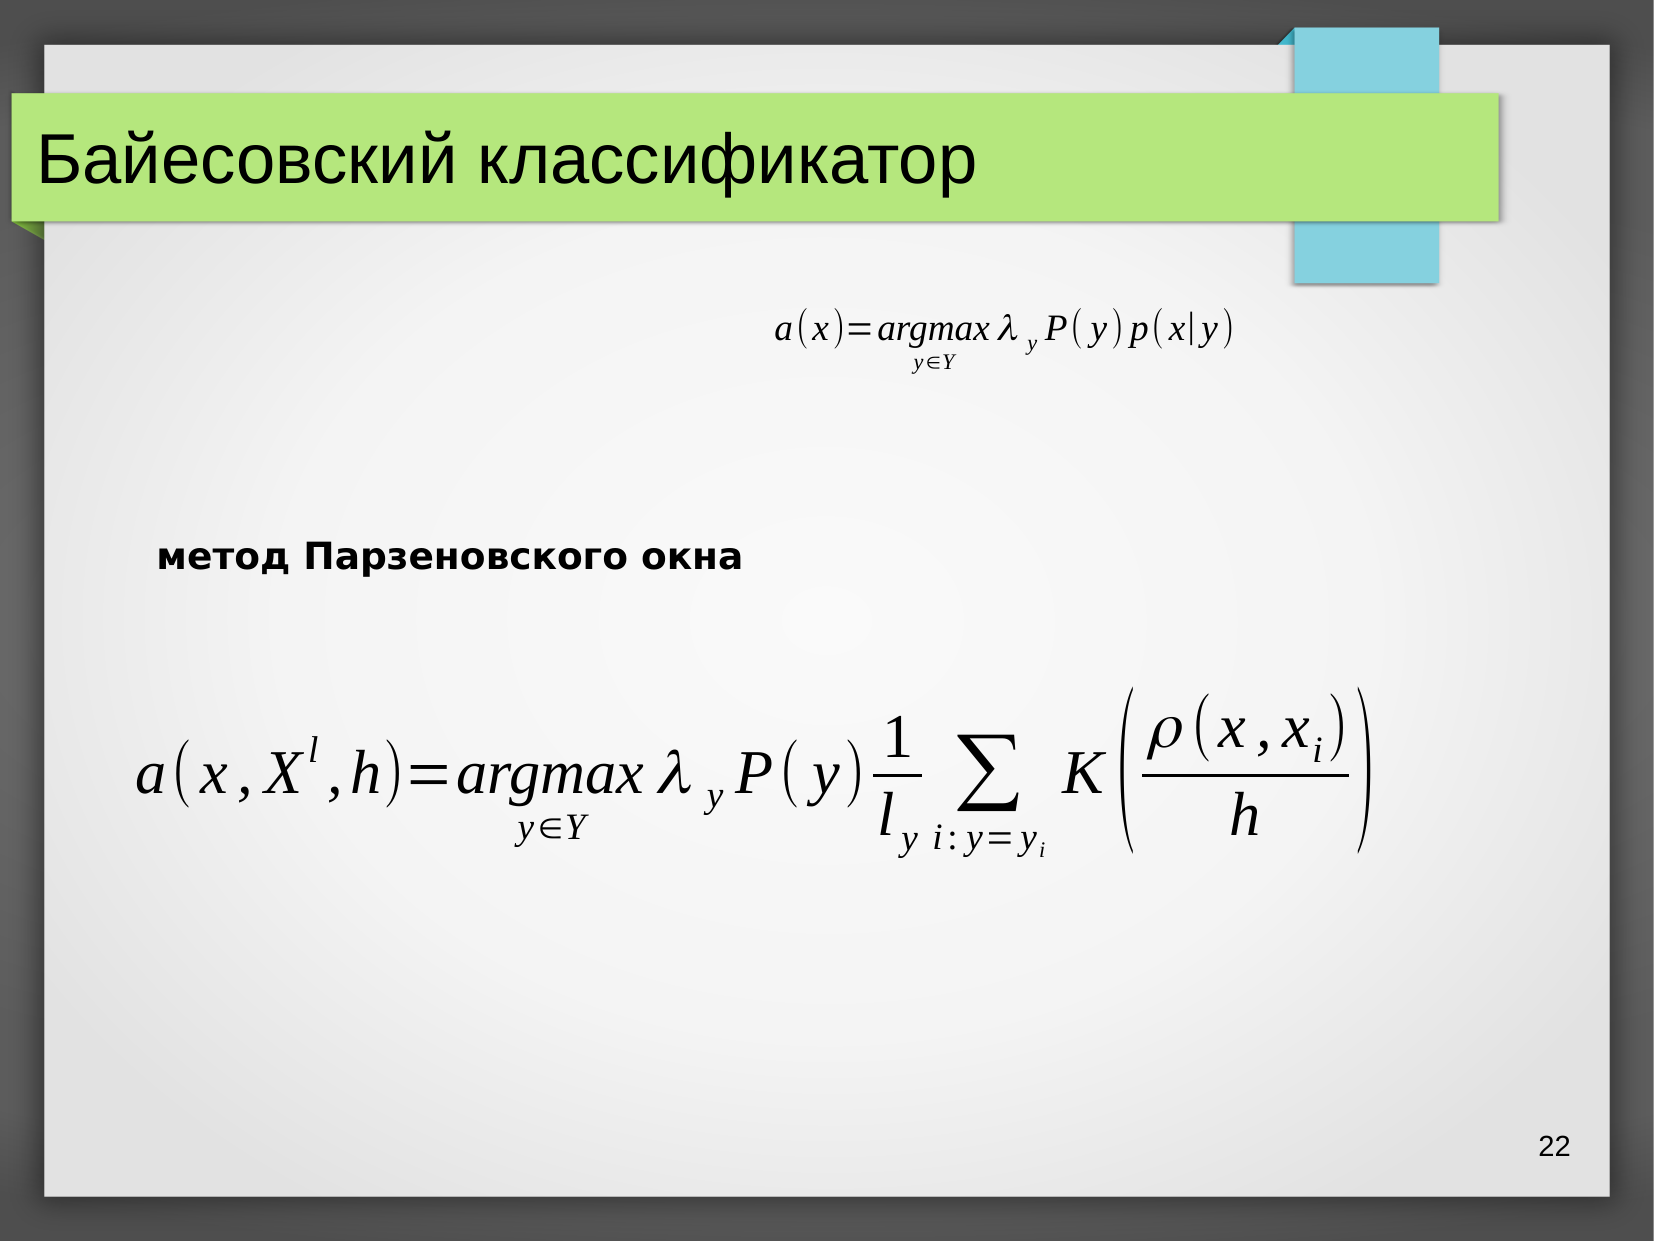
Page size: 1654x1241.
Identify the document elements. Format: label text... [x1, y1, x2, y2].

picture [0, 0, 1654, 1241]
title Байесовский классификатор [35, 118, 1489, 200]
chart [767, 307, 1241, 375]
text_box метод Парзеновского окна [141, 527, 898, 615]
chart [128, 683, 1382, 863]
